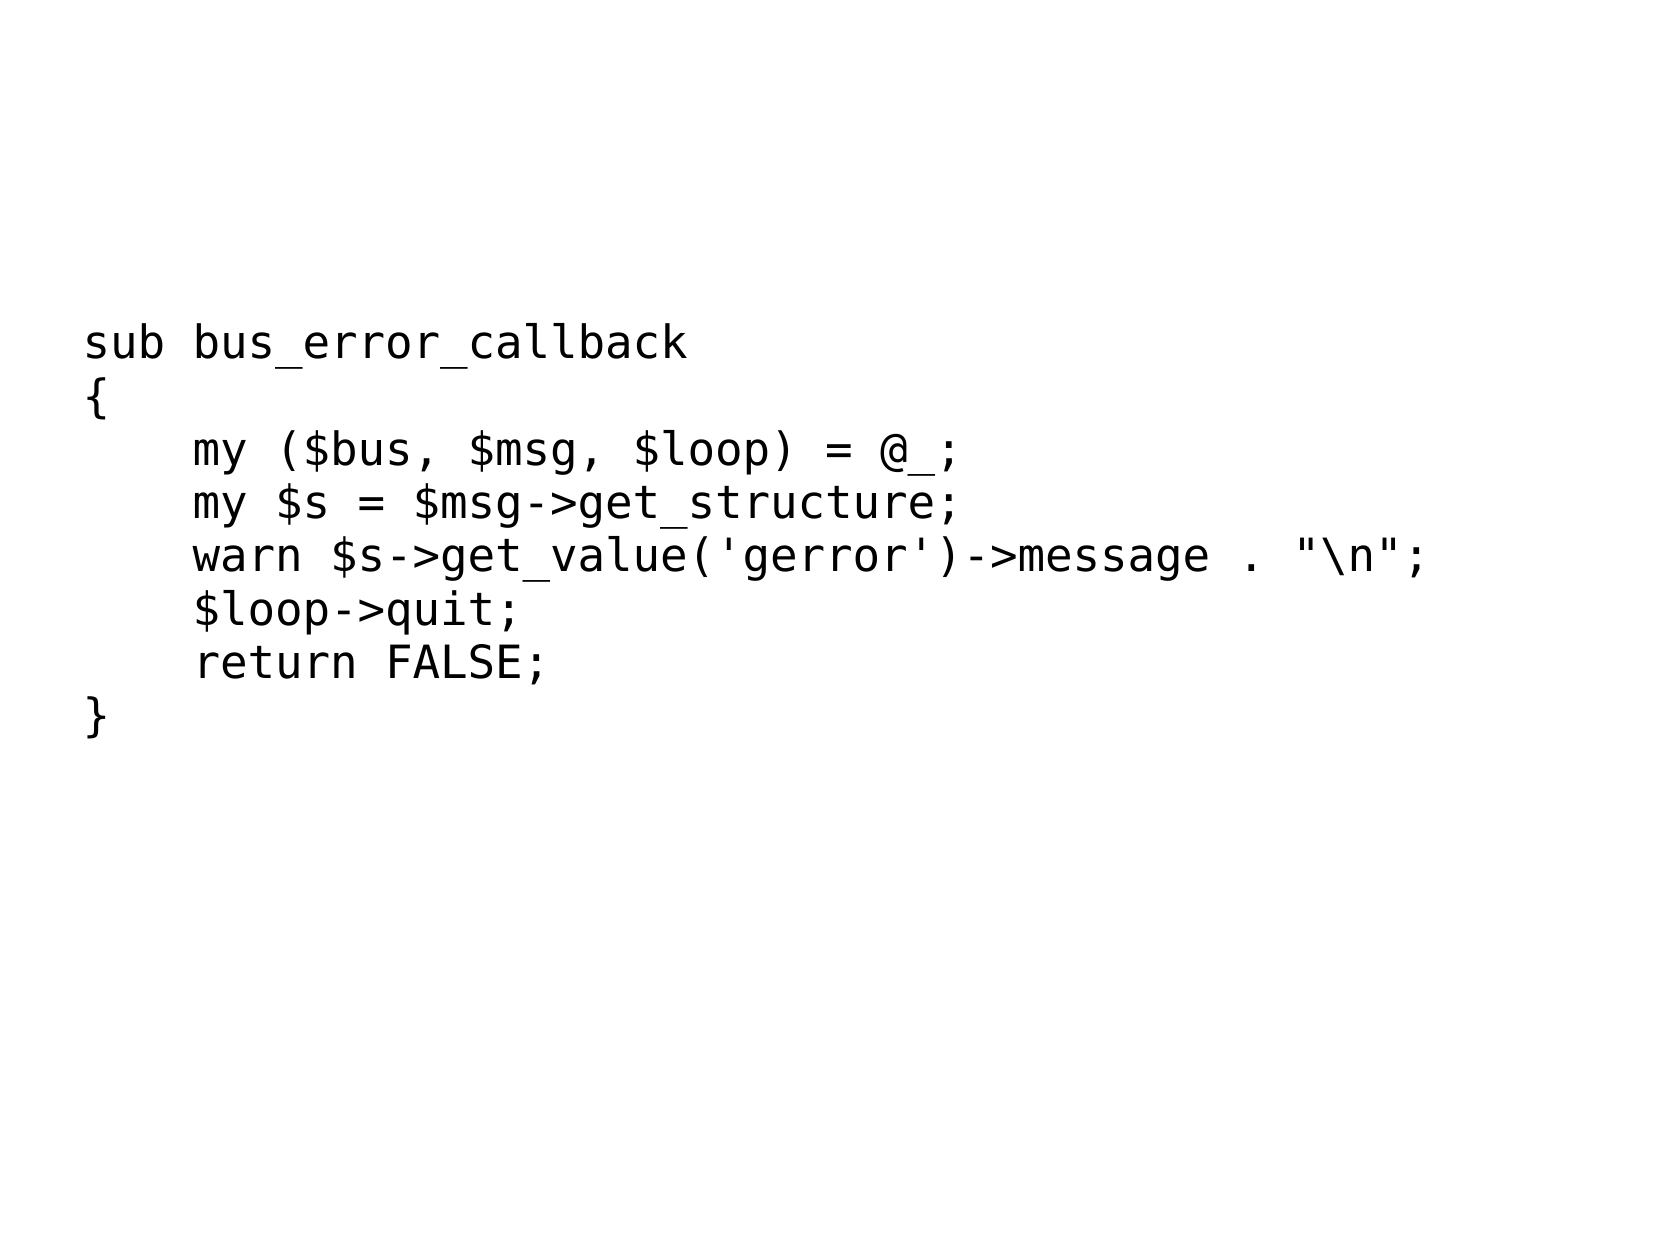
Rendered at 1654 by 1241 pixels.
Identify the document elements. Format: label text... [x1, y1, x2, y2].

subtitle sub bus_error_callback { my ($bus, $msg, $loop) = @_; my $s = $msg->get_structure; warn $s->get_value('gerror')->message . "\n"; $loop->quit; return FALSE; } [82, 49, 1571, 1010]
